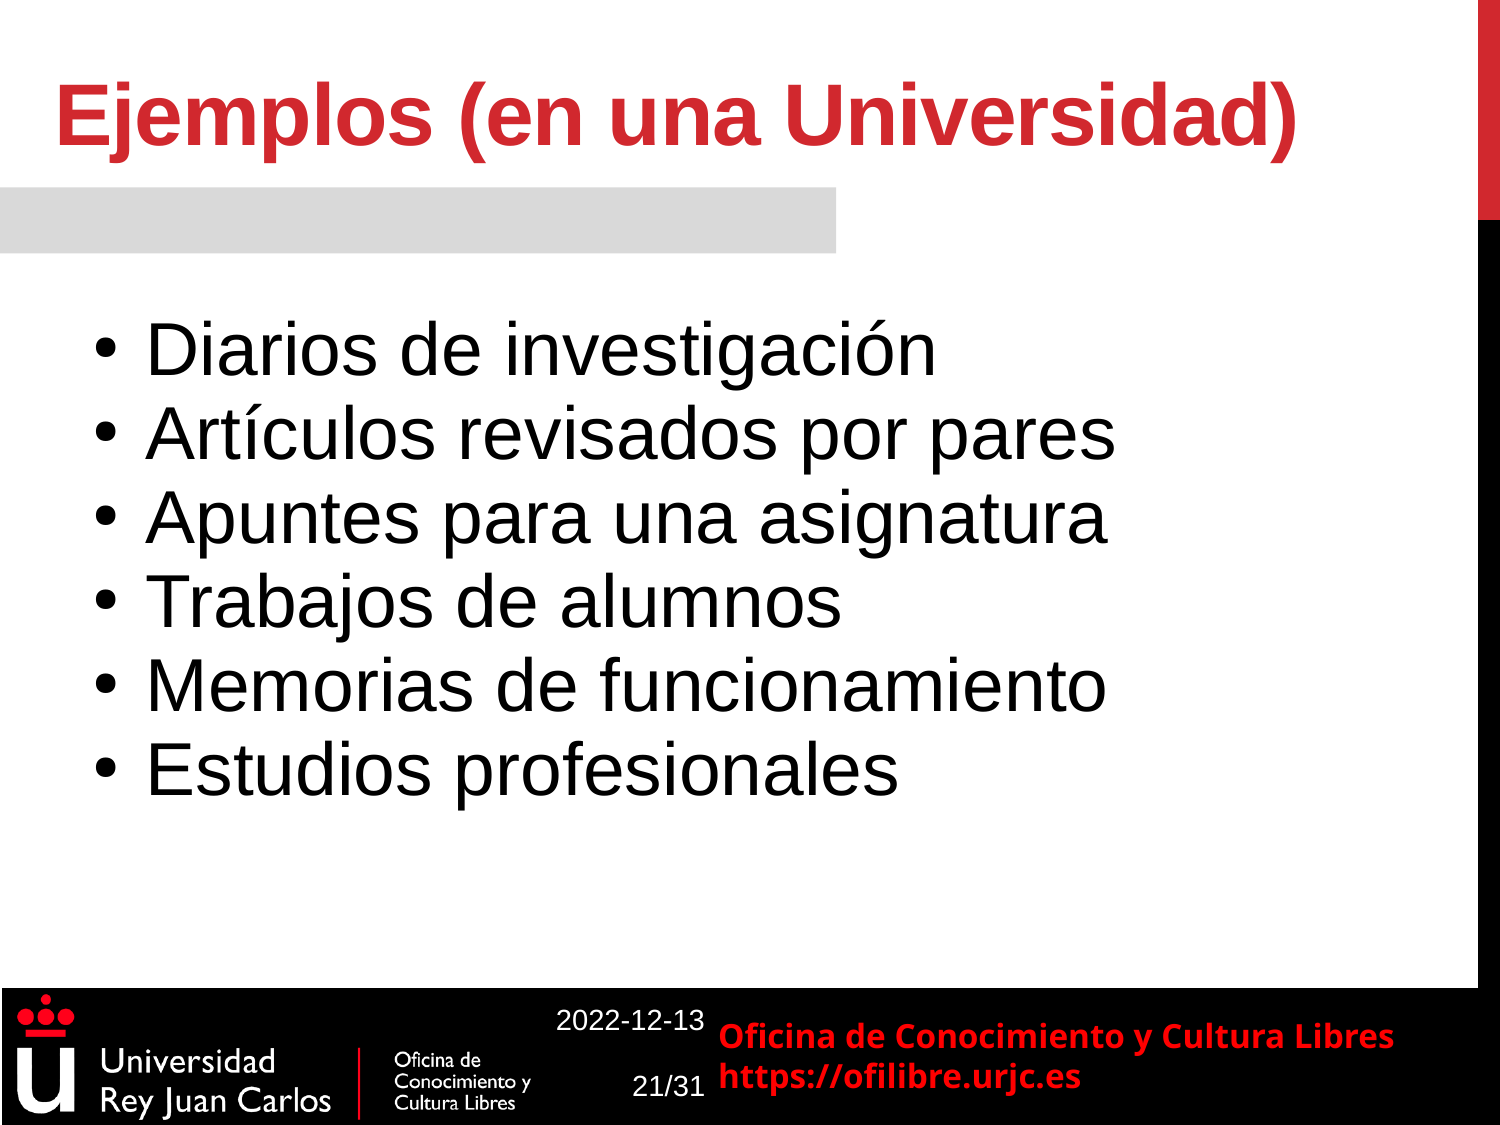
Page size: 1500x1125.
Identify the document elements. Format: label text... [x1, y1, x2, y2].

picture [17, 994, 531, 1120]
text_box Ejemplos (en una Universidad) [39, 24, 1366, 172]
text_box Diarios de investigación Artículos revisados por pares Apuntes para una asignatura Trabajos de alumnos Memorias de funcionamiento Estudios profesionales [60, 299, 1254, 903]
title [75, 7, 1425, 196]
